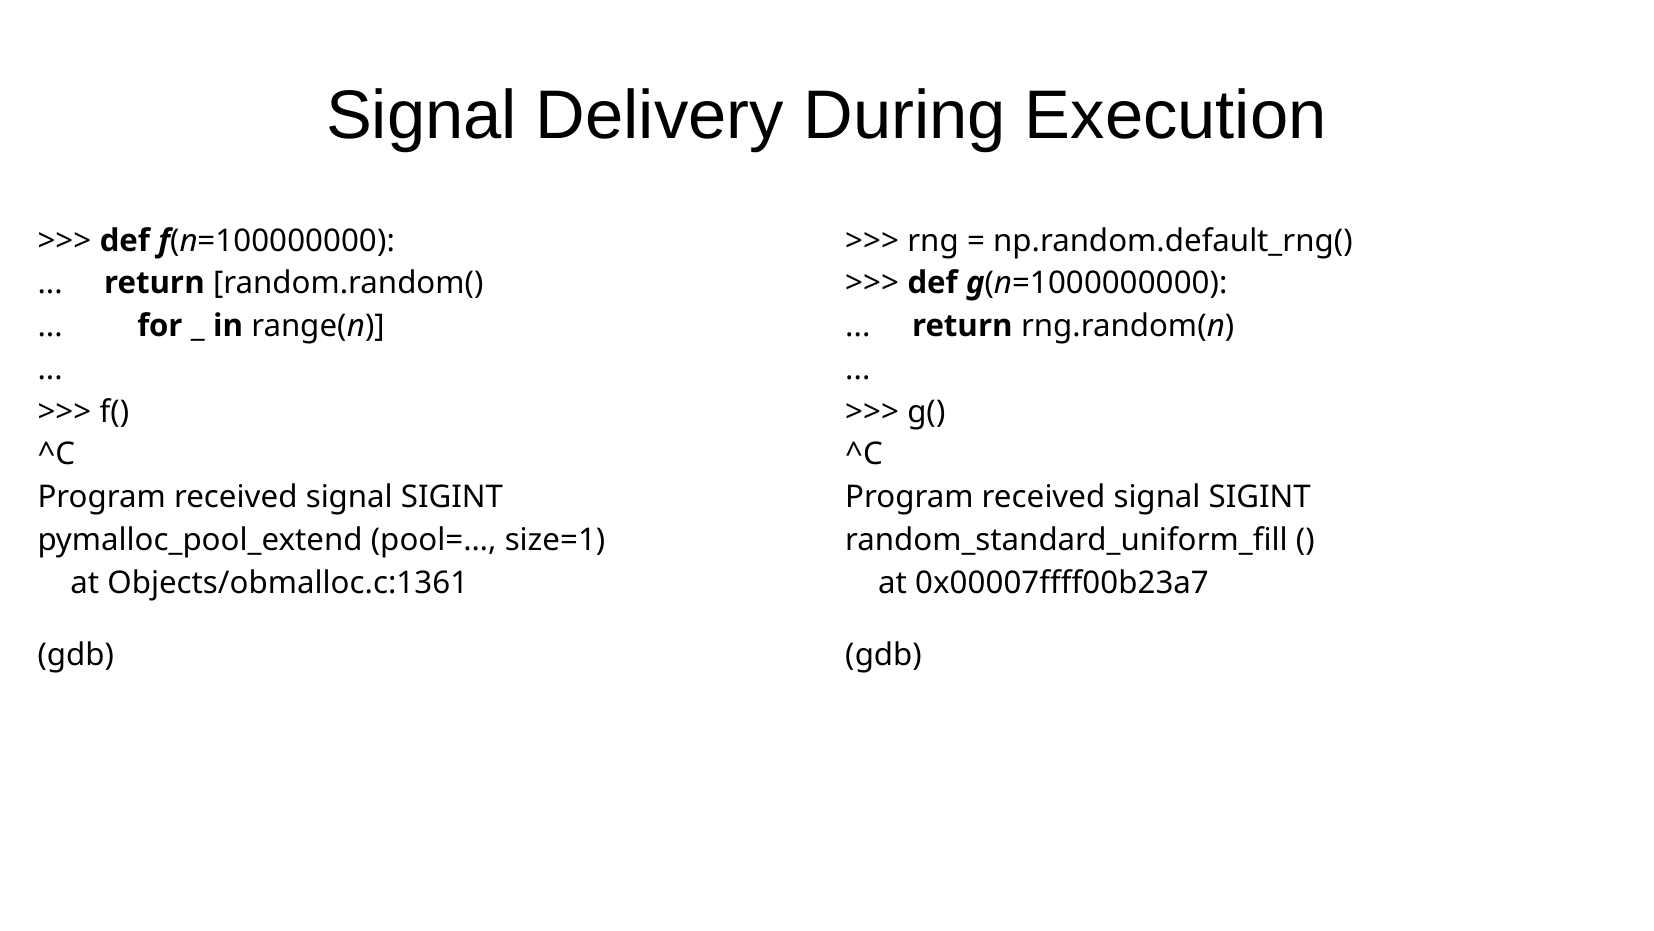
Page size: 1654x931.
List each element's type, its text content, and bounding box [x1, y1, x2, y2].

title Signal Delivery During Execution [82, 37, 1571, 193]
list >>> def f(n=100000000): ... return [random.random() ... for _ in range(n)] ... >>> f() ^C Program received signal SIGINT pymalloc_pool_extend (pool=…, size=1) at Objects/obmalloc.c:1361 (gdb) [37, 217, 1013, 901]
list >>> rng = np.random.default_rng() >>> def g(n=1000000000): ... return rng.random(n) ... >>> g() ^C Program received signal SIGINT random_standard_uniform_fill () at 0x00007ffff00b23a7 (gdb) [845, 217, 1613, 758]
